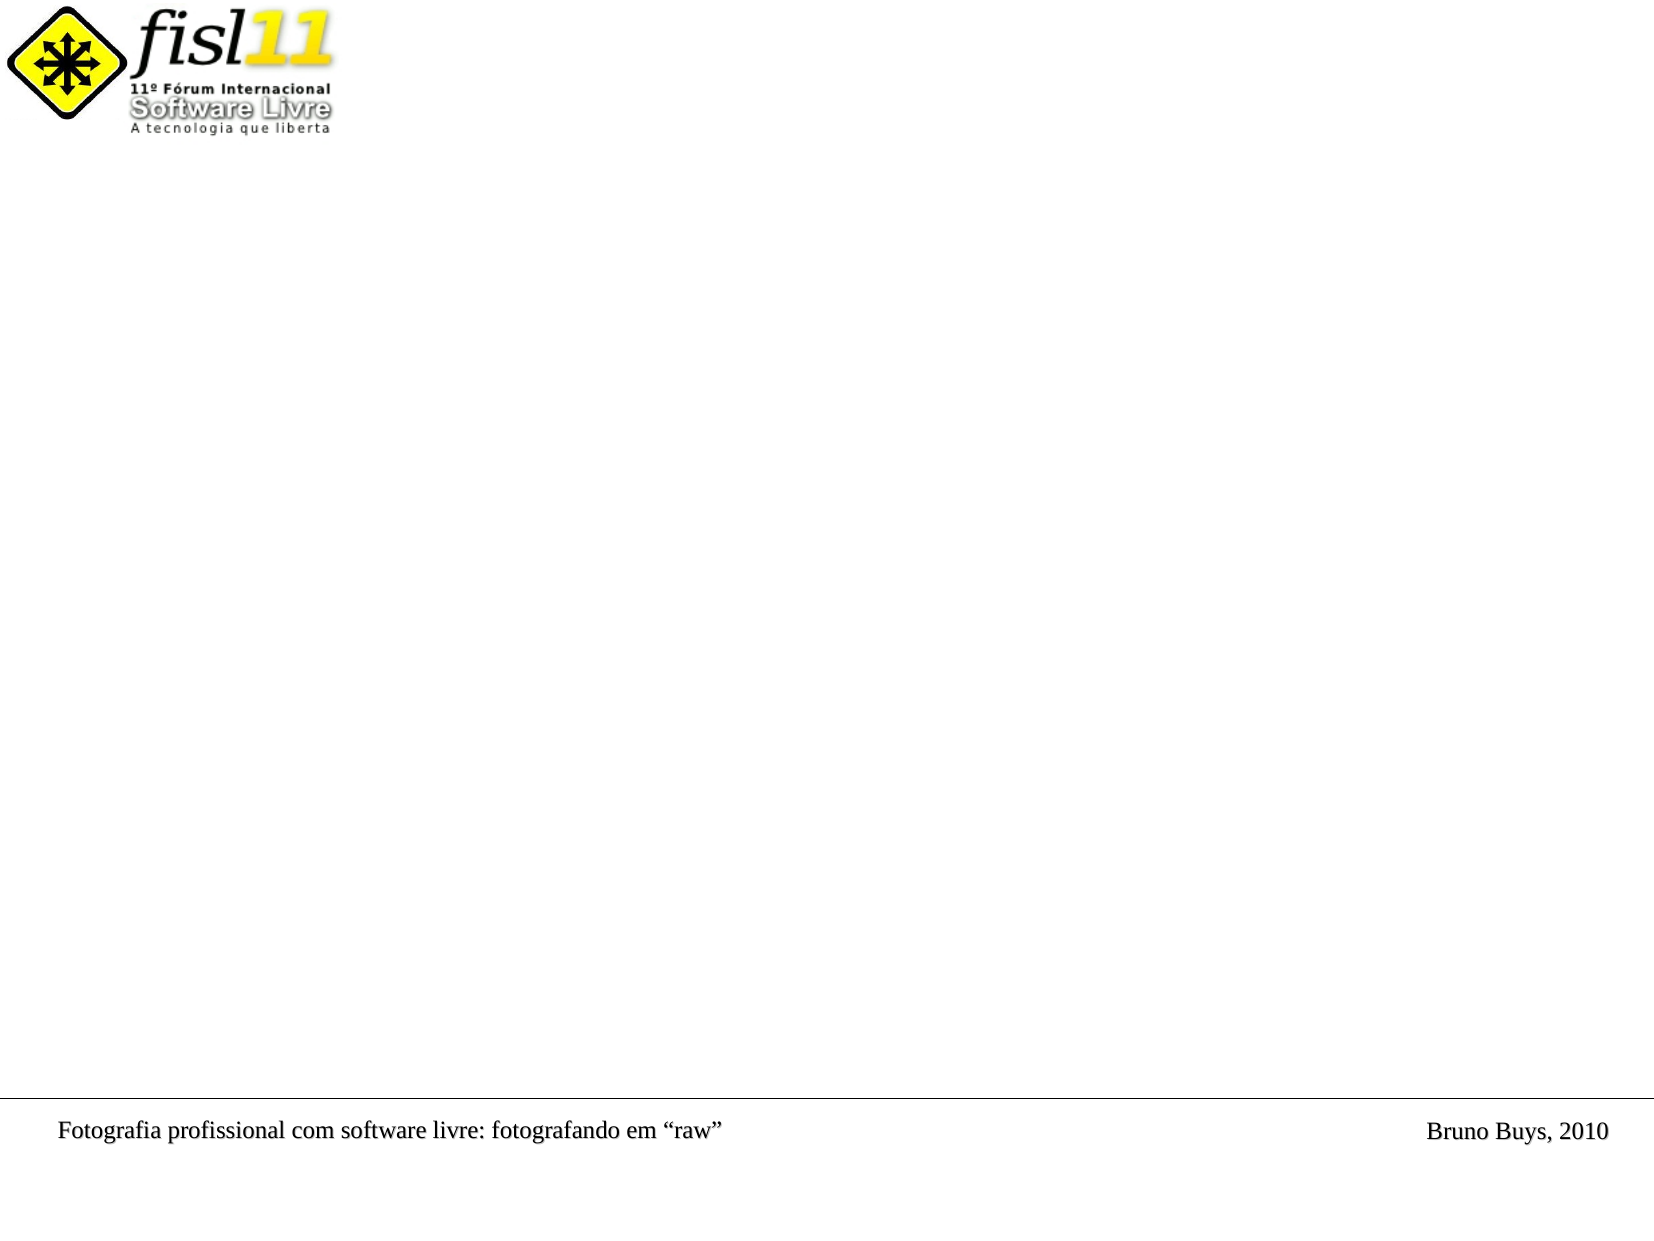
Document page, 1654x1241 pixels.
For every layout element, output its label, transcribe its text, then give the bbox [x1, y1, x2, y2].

picture [5, 3, 343, 148]
text_box Fotografia profissional com software livre: fotografando em “raw” [42, 1108, 739, 1152]
text_box Bruno Buys, 2010 [1411, 1110, 1625, 1153]
